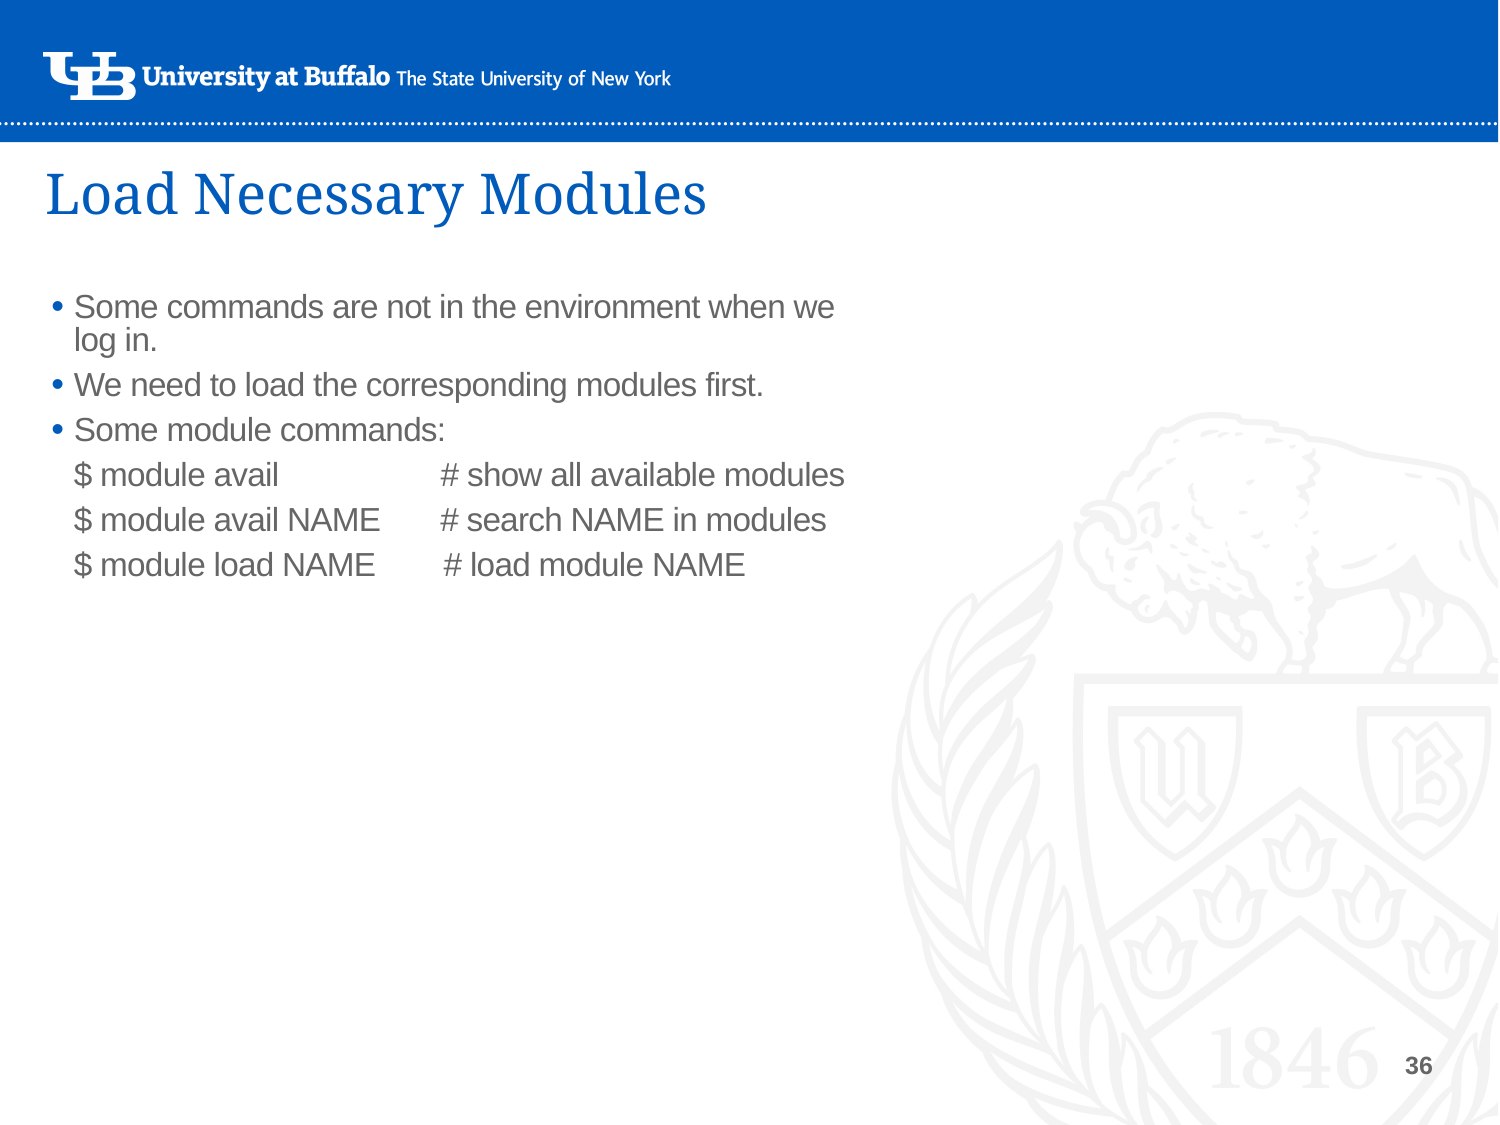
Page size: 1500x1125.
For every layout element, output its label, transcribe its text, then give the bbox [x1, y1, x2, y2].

title Load Necessary Modules [30, 153, 1387, 233]
picture [0, 0, 1499, 1125]
list Some commands are not in the environment when we log in. We need to load the corresponding modules first. Some module commands: $ module avail # show all available modules $ module avail NAME # search NAME in modules $ module load NAME # load module NAME [21, 285, 886, 976]
